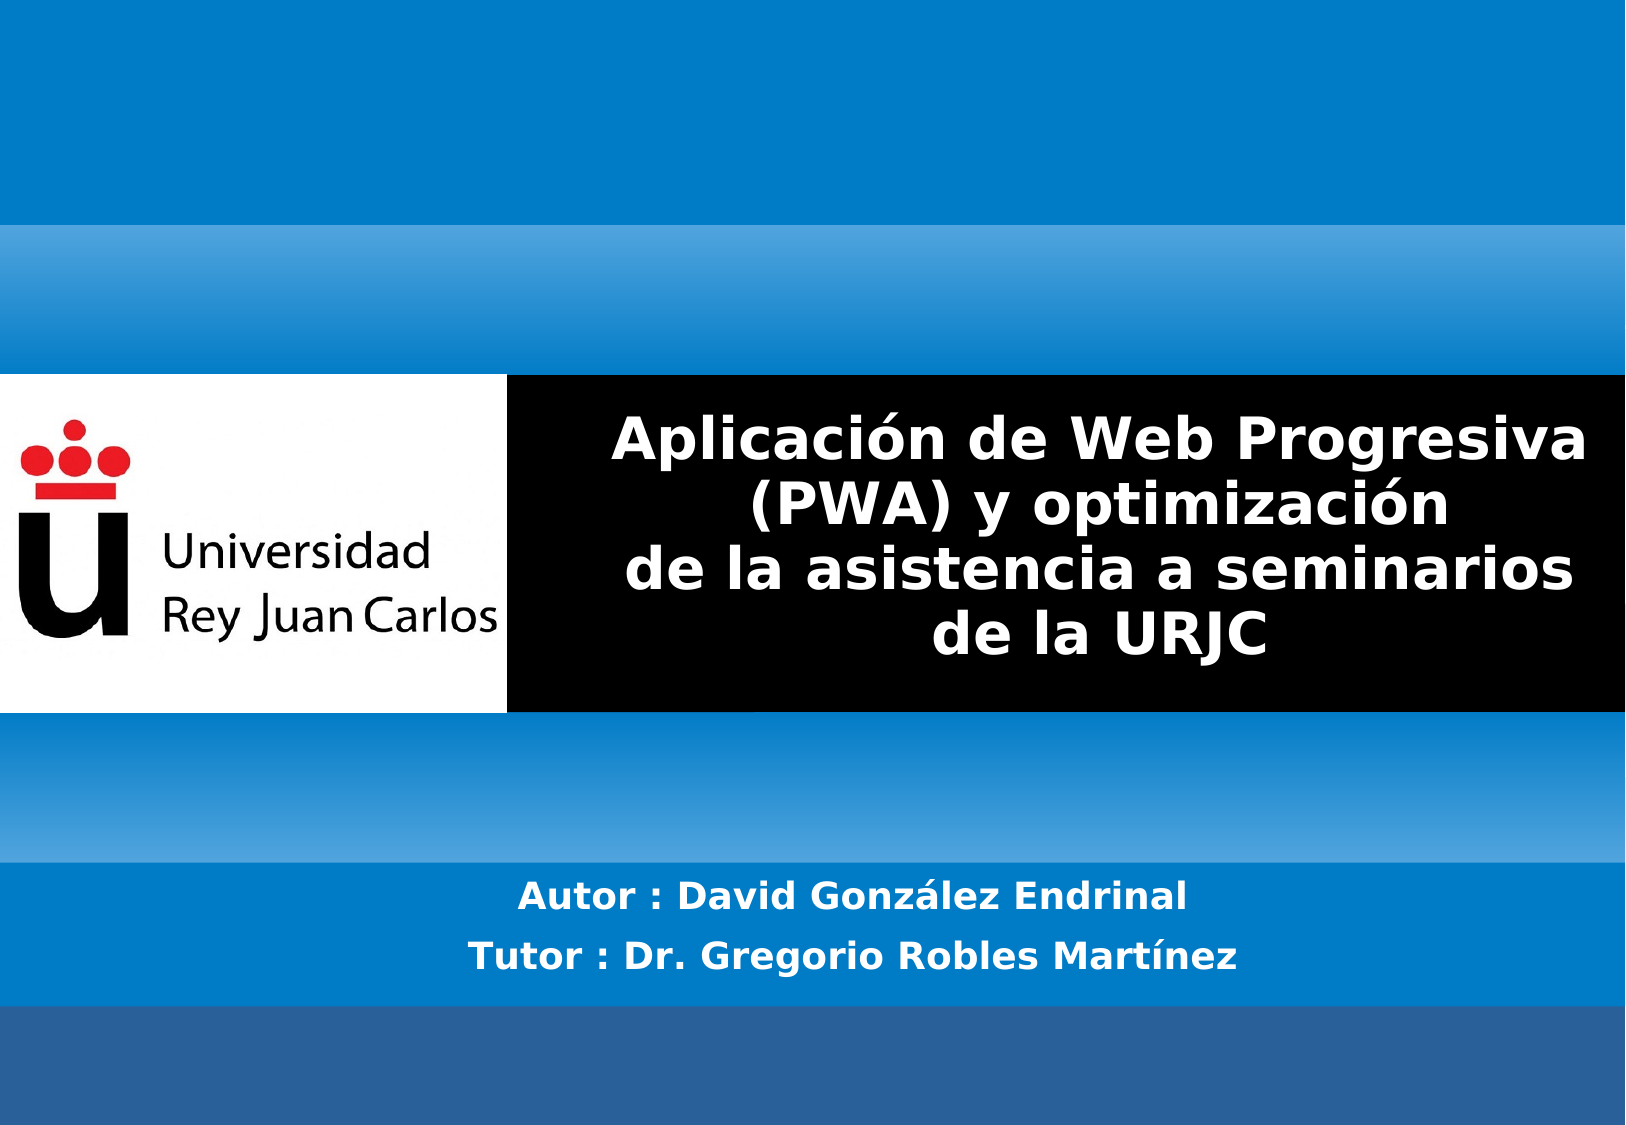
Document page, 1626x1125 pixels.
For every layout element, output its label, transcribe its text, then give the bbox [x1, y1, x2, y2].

subtitle Autor : David González Endrinal Tutor : Dr. Gregorio Robles Martı́nez [300, 862, 1351, 991]
title Aplicación de Web Progresiva (PWA) y optimización de la asistencia a seminarios de la URJC [575, 399, 1626, 676]
picture [0, 374, 507, 713]
